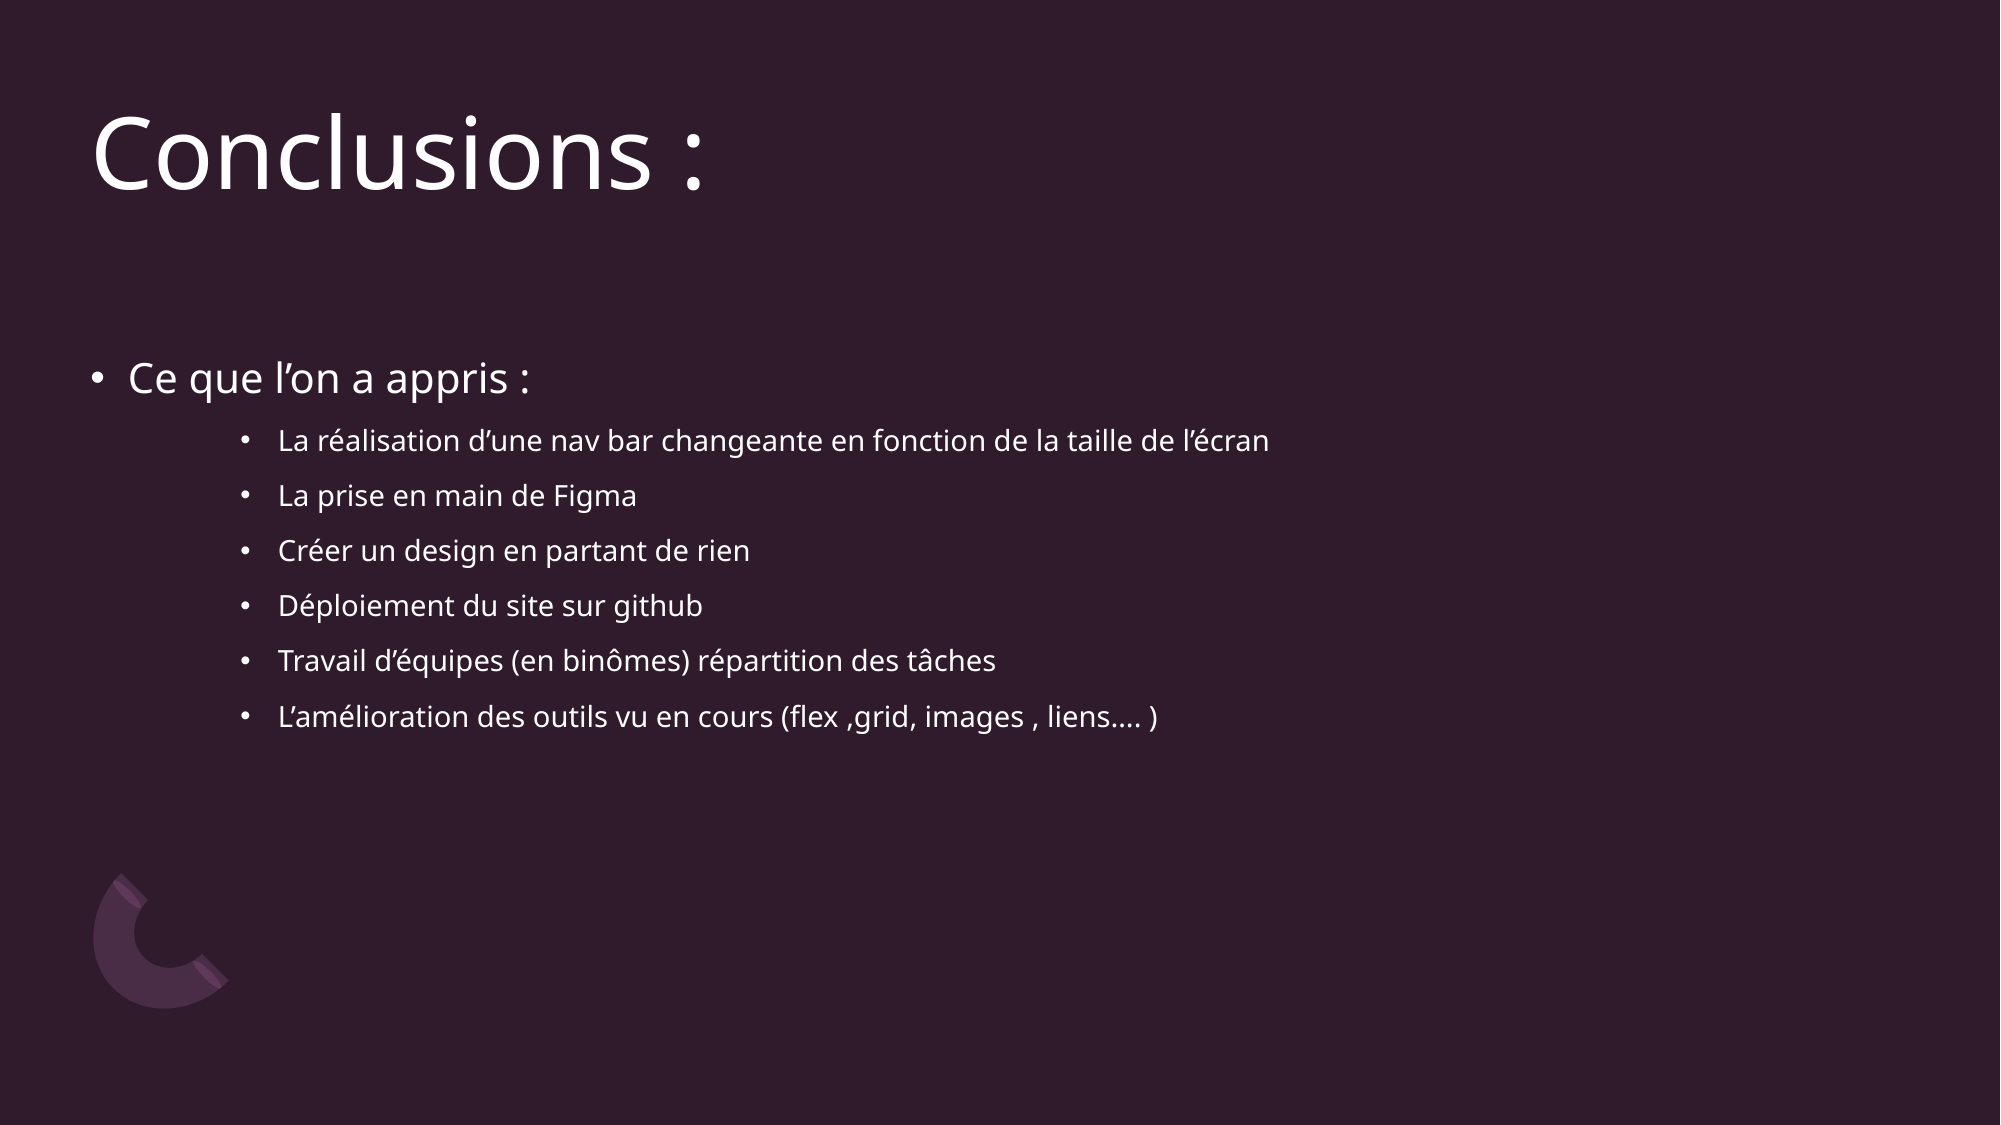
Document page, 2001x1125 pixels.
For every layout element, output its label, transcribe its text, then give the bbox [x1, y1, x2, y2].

title Conclusions : [90, 90, 1910, 309]
list Ce que l’on a appris : La réalisation d’une nav bar changeante en fonction de la taille de l’écran La prise en main de Figma Créer un design en partant de rien Déploiement du site sur github Travail d’équipes (en binômes) répartition des tâches L’amélioration des outils vu en cours (flex ,grid, images , liens…. ) [90, 346, 1910, 1000]
